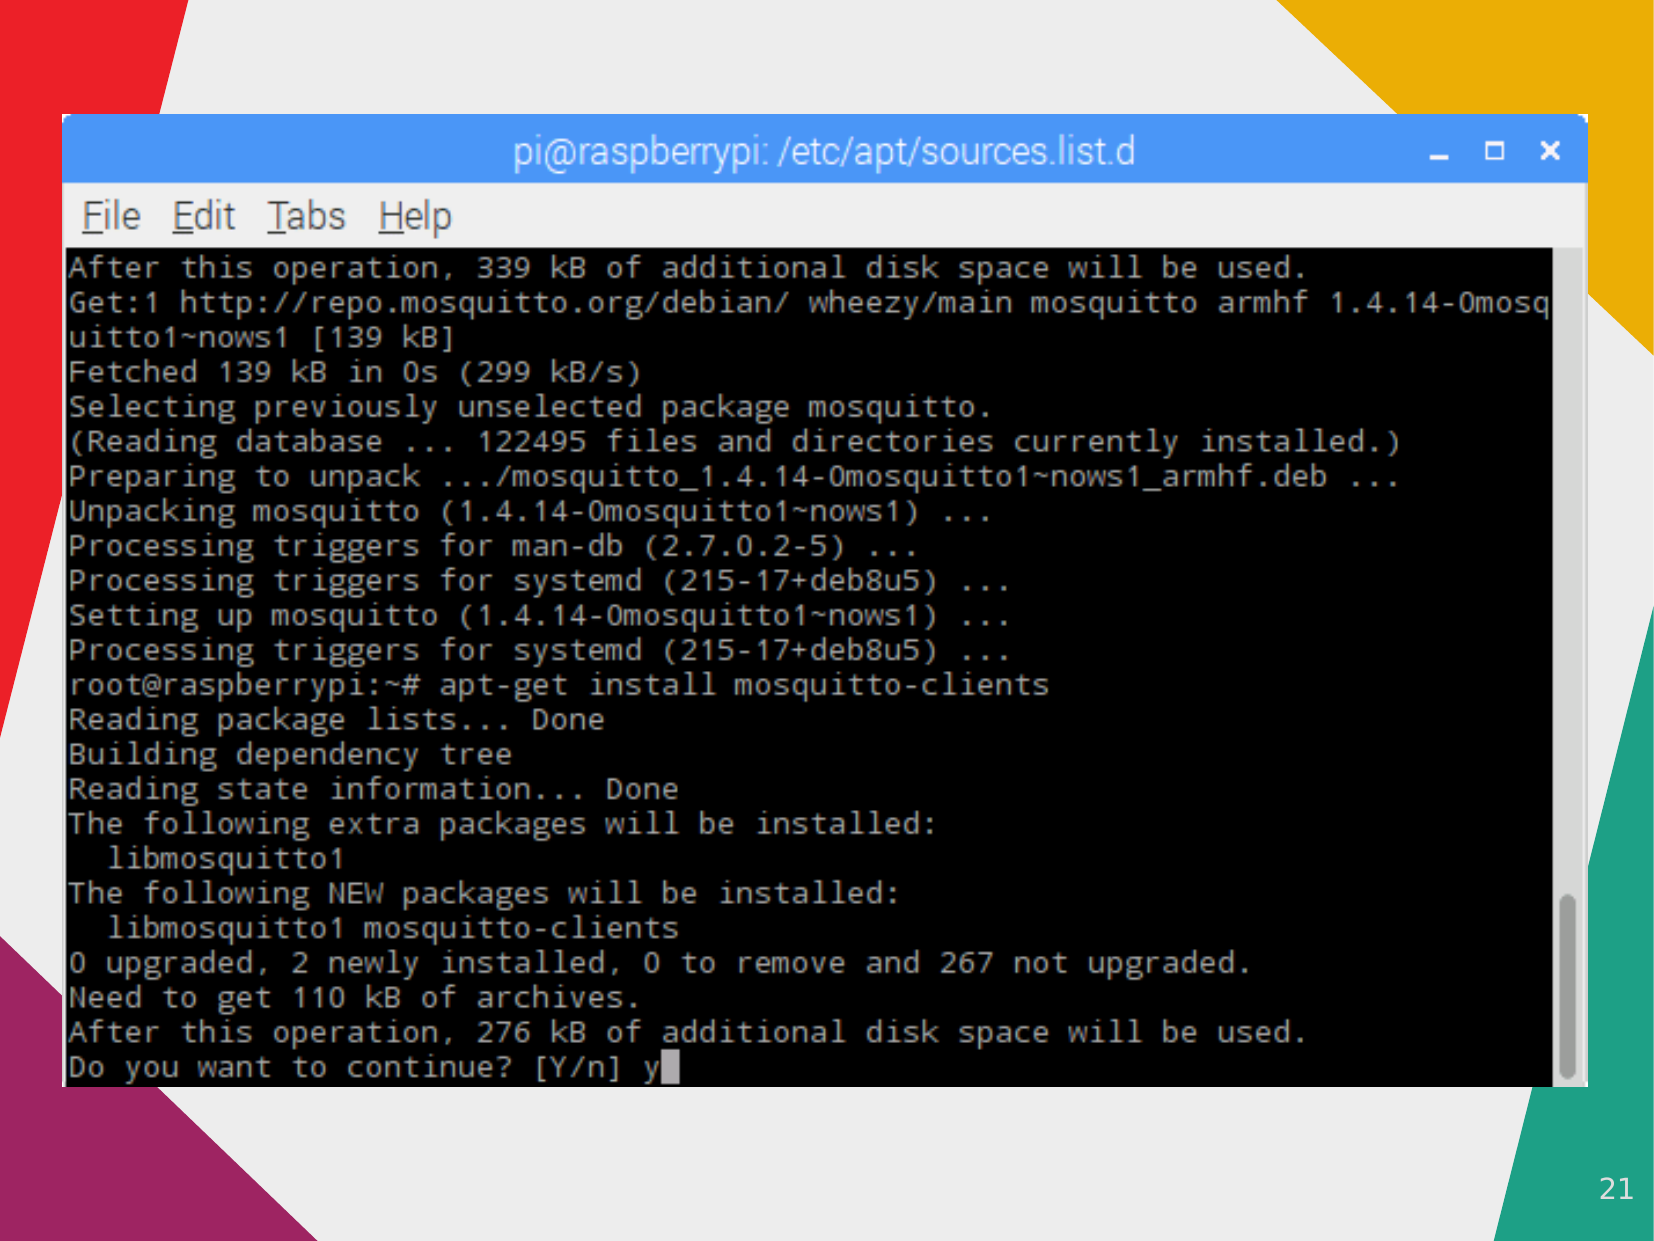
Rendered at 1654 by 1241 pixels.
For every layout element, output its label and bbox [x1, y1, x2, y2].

picture [62, 114, 1588, 1087]
